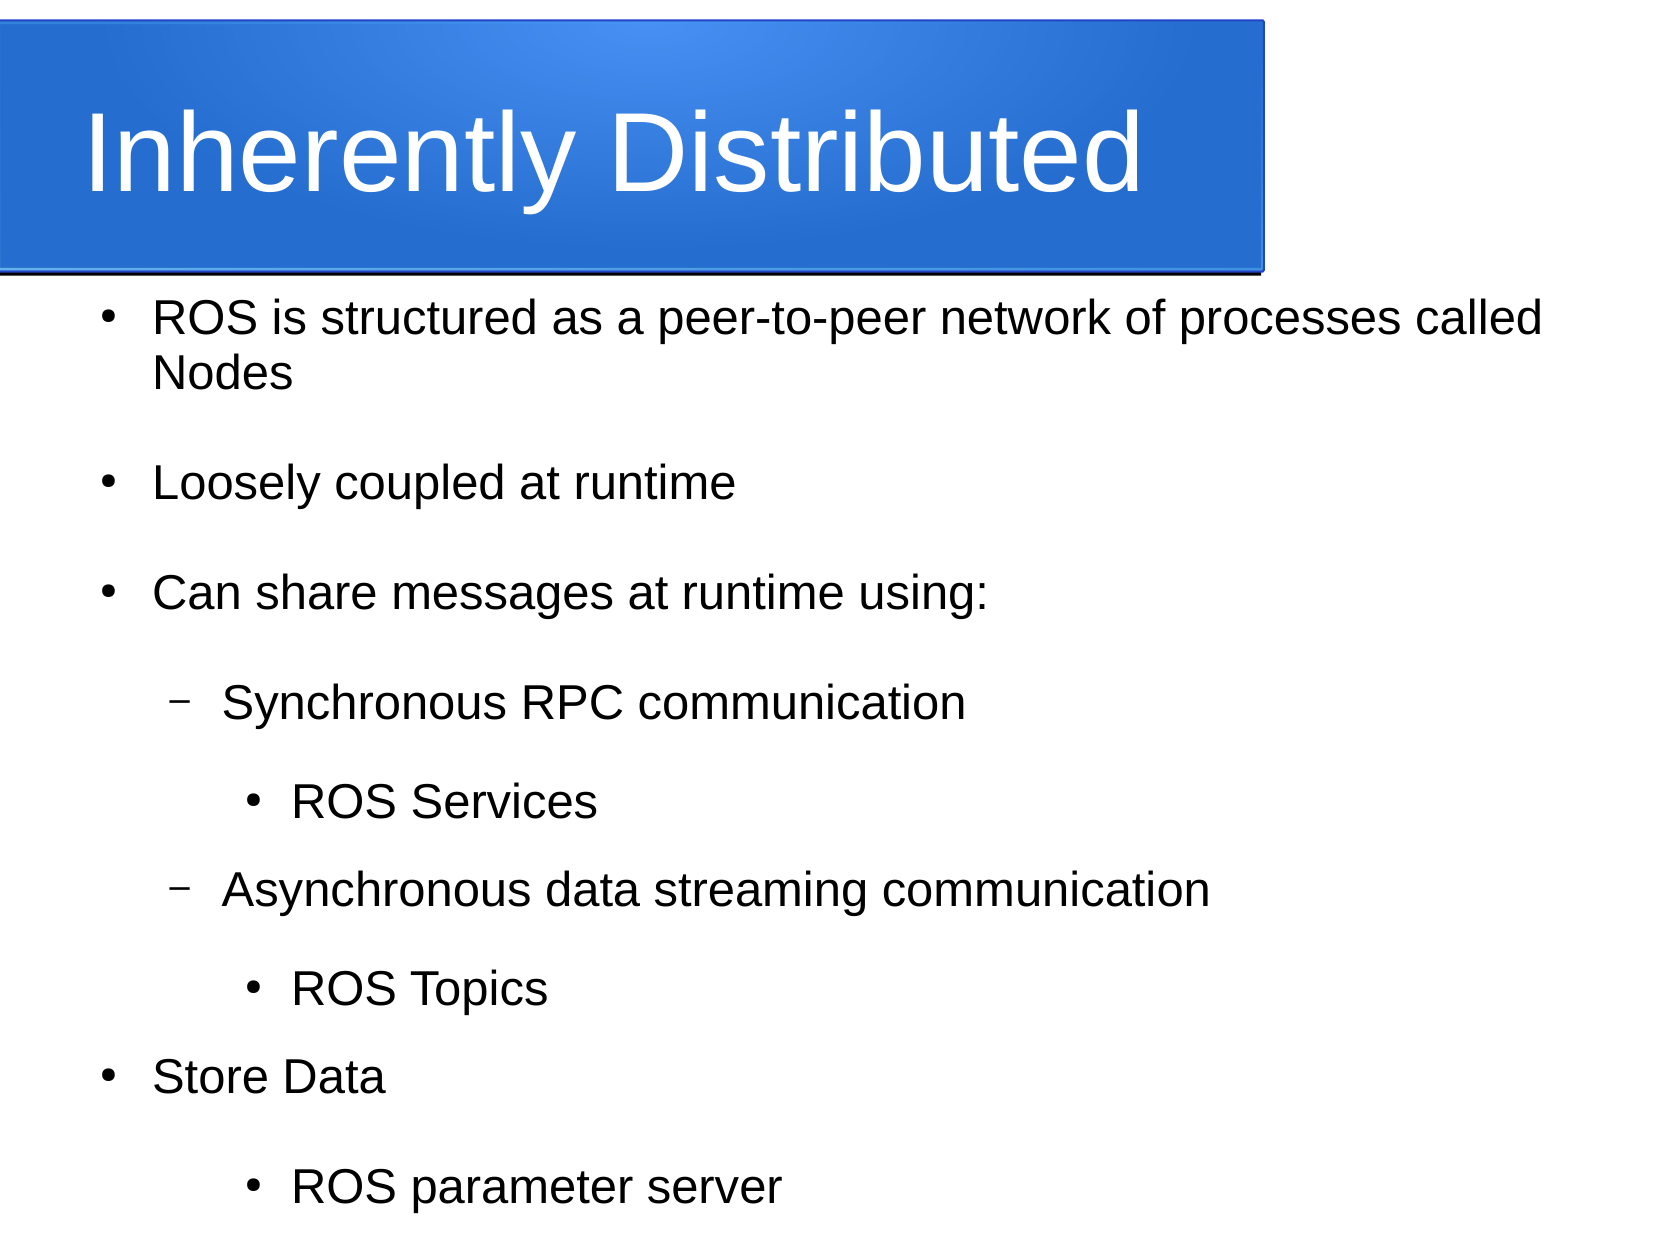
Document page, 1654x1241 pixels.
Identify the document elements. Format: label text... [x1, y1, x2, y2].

list ROS is structured as a peer-to-peer network of processes called Nodes Loosely coupled at runtime Can share messages at runtime using: Synchronous RPC communication ROS Services Asynchronous data streaming communication ROS Topics Store Data ROS parameter server [82, 290, 1571, 1216]
title Inherently Distributed [82, 49, 1250, 257]
